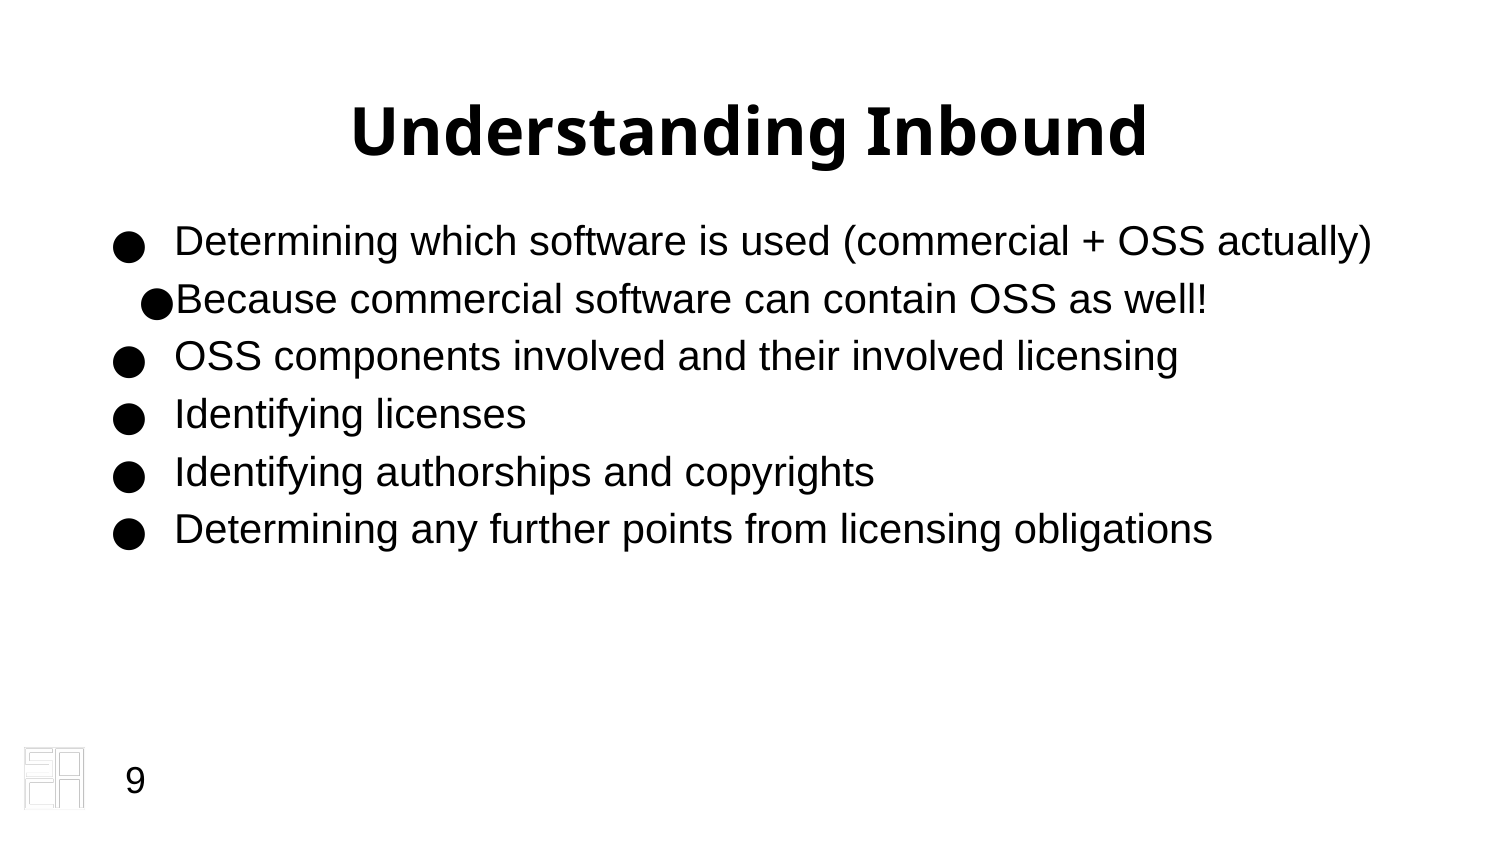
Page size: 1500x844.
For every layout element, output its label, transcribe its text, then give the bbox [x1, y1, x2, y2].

text_box Understanding Inbound [74, 39, 1425, 169]
picture [23, 746, 86, 811]
text_box Determining which software is used (commercial + OSS actually) Because commercial software can contain OSS as well! OSS components involved and their involved licensing Identifying licenses Identifying authorships and copyrights Determining any further points from licensing obligations [88, 199, 1447, 753]
